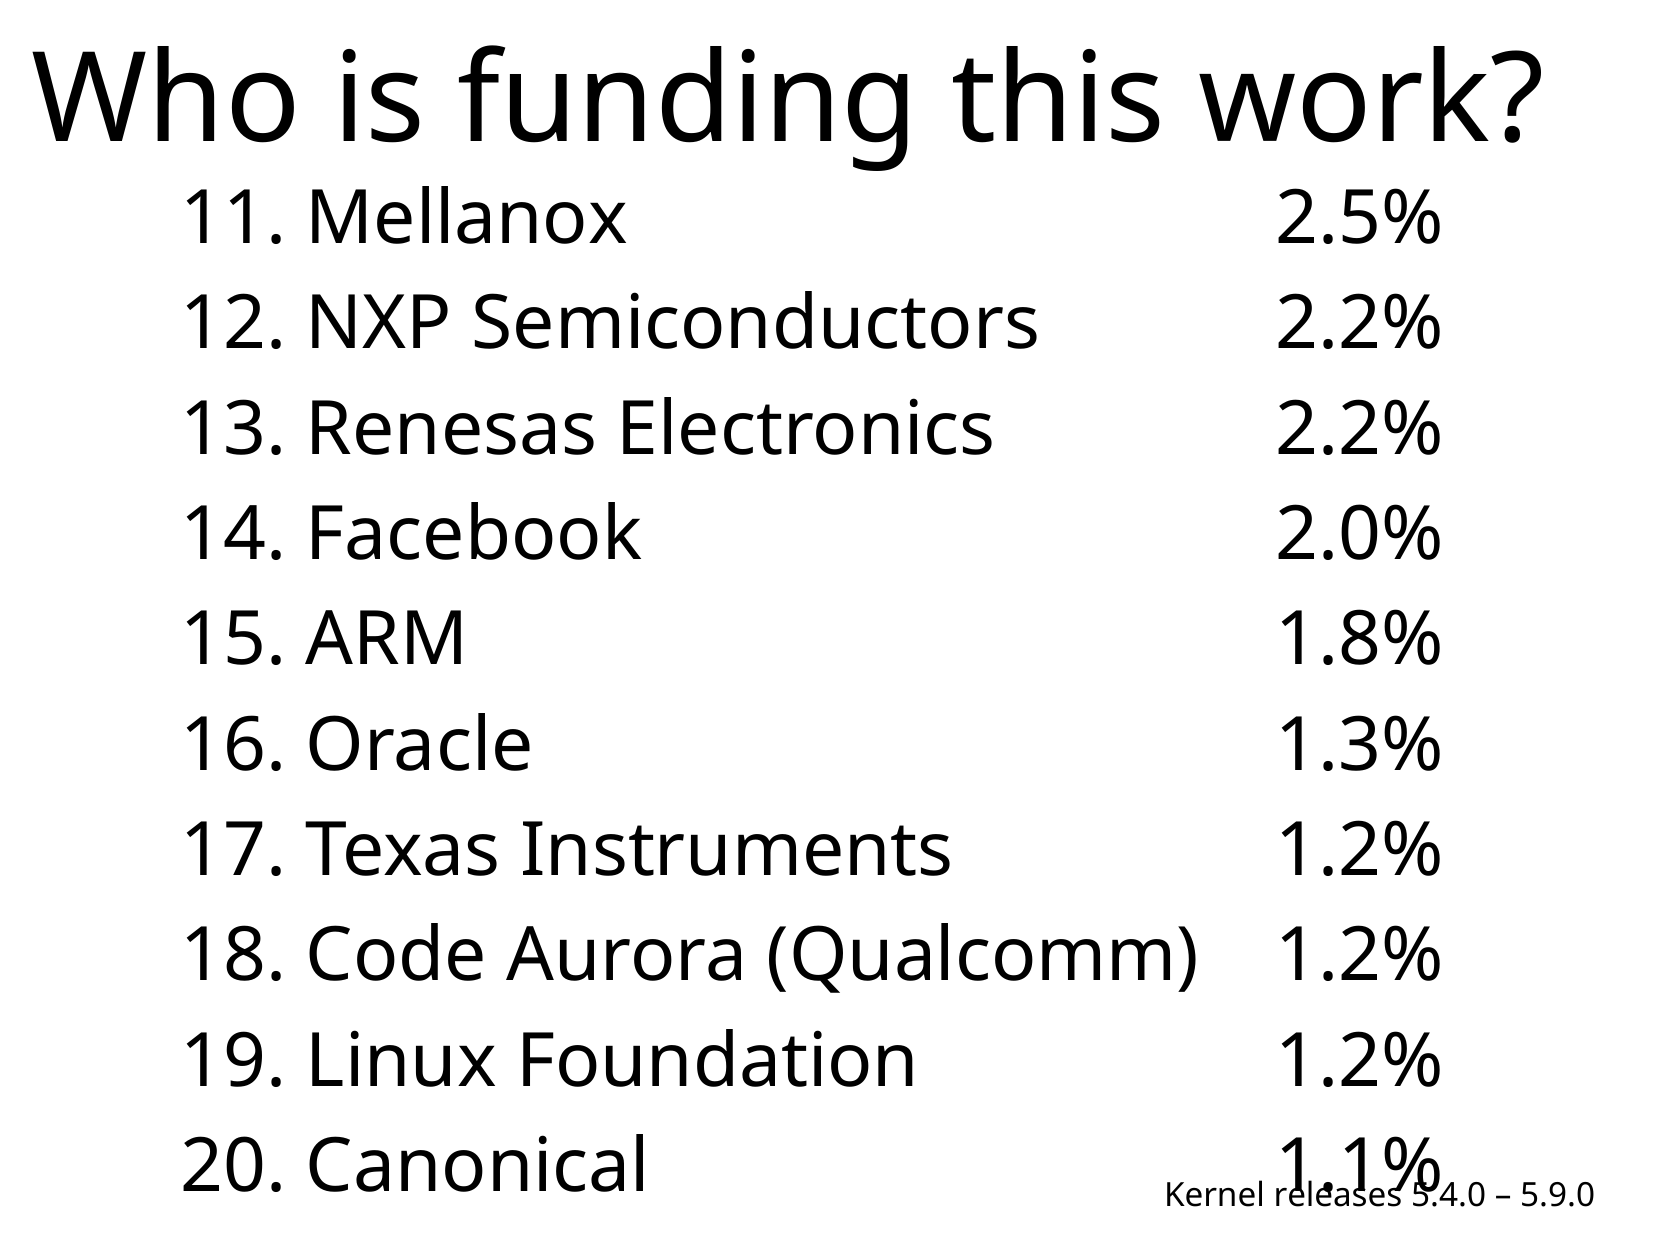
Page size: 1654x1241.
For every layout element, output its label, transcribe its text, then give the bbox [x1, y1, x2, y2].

table_cell 2.0% [1244, 479, 1450, 585]
table_header 11. Mellanox [175, 163, 1244, 269]
table_cell 19. Linux Foundation [175, 1006, 1244, 1111]
table_cell 2.2% [1244, 374, 1450, 479]
table_cell 17. Texas Instruments [175, 795, 1244, 901]
table_cell 1.3% [1244, 690, 1450, 795]
table_cell 1.2% [1244, 1006, 1450, 1111]
table_cell 16. Oracle [175, 690, 1244, 795]
text_box Who is funding this work? [16, 0, 1638, 221]
table_header 2.5% [1244, 163, 1450, 269]
table_cell 15. ARM [175, 585, 1244, 690]
table_cell 1.1% [1390, 1141, 1401, 1163]
table_cell 18. Code Aurora (Qualcomm) [175, 901, 1244, 1006]
table_cell 13. Renesas Electronics [175, 374, 1244, 479]
table_cell 1.8% [1244, 585, 1450, 690]
table_cell 14. Facebook [175, 479, 1244, 585]
table_cell 12. NXP Semiconductors [175, 269, 1244, 374]
text_box Kernel releases 5.4.0 – 5.9.0 [1149, 1163, 1651, 1237]
table_cell 20. Canonical [175, 1111, 1244, 1217]
table_cell 1.2% [1244, 795, 1450, 901]
table_cell 1.1% [1244, 1111, 1450, 1163]
table_cell 2.2% [1244, 269, 1450, 374]
table_cell 1.2% [1244, 901, 1450, 1006]
